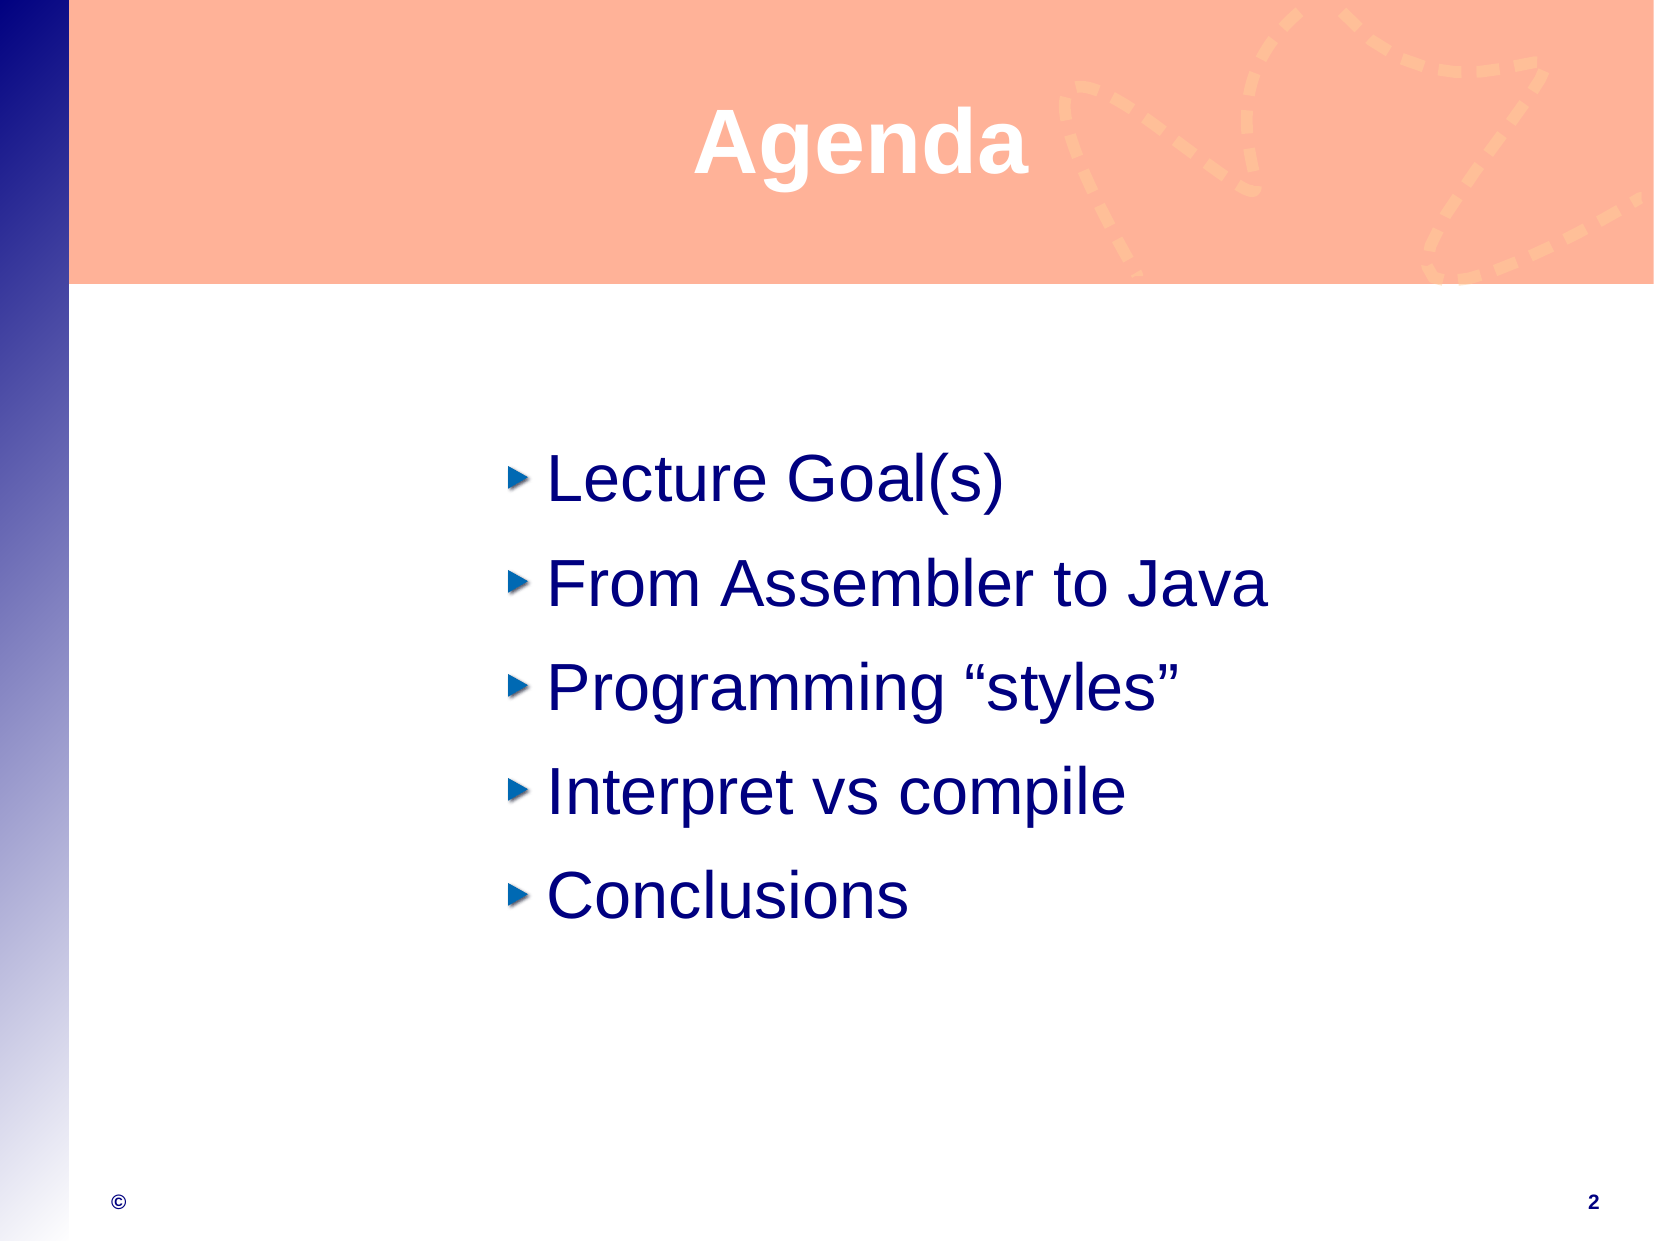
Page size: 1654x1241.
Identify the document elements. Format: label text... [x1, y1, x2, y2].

list Lecture Goal(s) From Assembler to Java Programming “styles” Interpret vs compile Conclusions [475, 441, 1308, 1007]
title Agenda [104, 37, 1617, 246]
